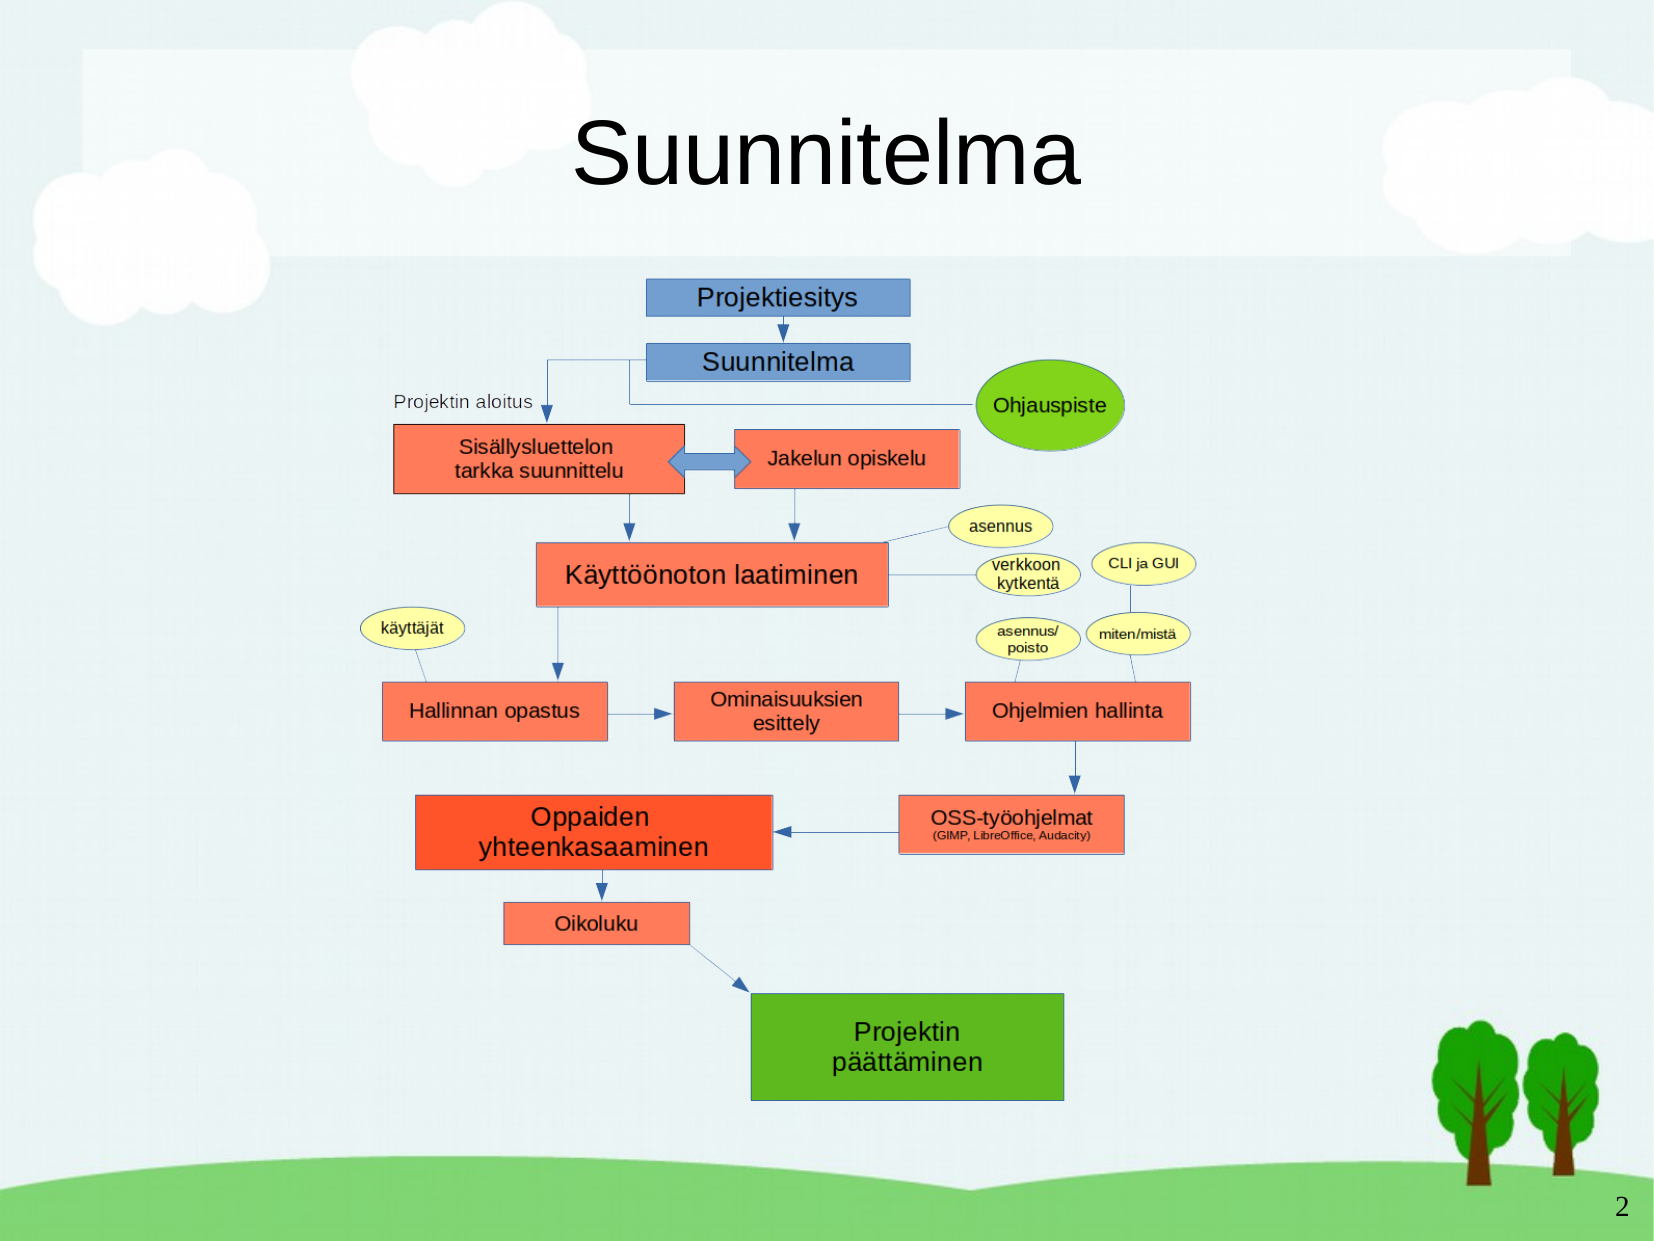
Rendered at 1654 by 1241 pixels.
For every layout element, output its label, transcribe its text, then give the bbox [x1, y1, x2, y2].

picture [0, 0, 1654, 1241]
title Suunnitelma [82, 49, 1571, 257]
